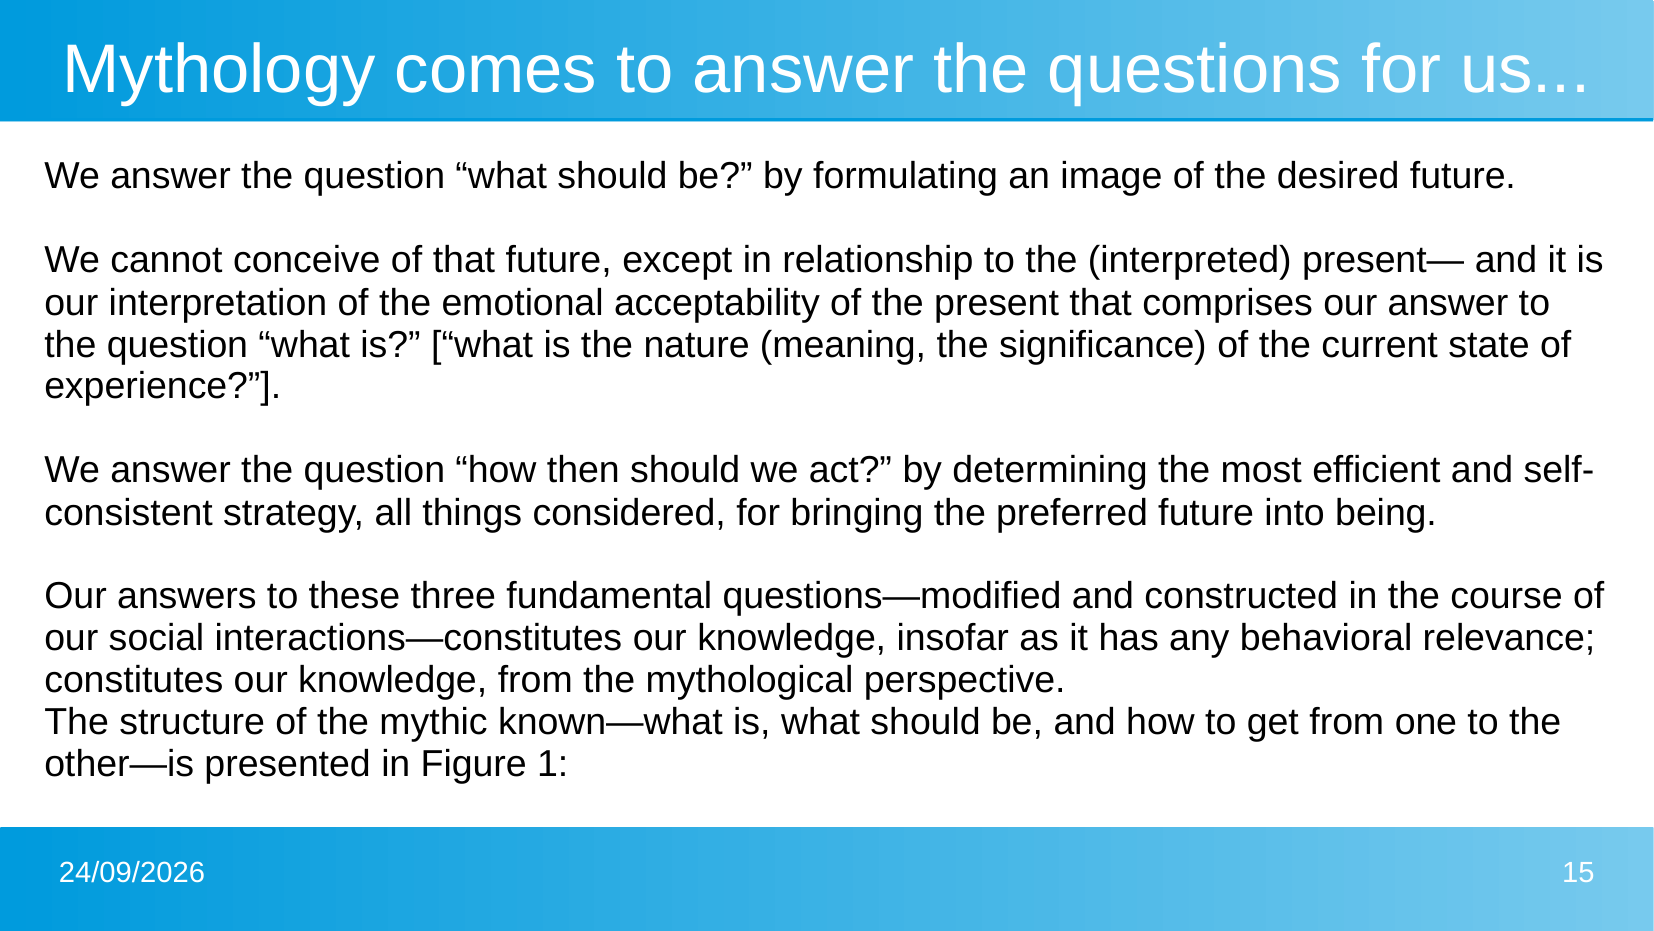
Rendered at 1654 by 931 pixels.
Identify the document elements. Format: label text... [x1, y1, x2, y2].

text_box We answer the question “what should be?” by formulating an image of the desired future. We cannot conceive of that future, except in relationship to the (interpreted) present— and it is our interpretation of the emotional acceptability of the present that comprises our answer to the question “what is?” [“what is the nature (meaning, the significance) of the current state of experience?”]. We answer the question “how then should we act?” by determining the most efficient and self-consistent strategy, all things considered, for bringing the preferred future into being. Our answers to these three fundamental questions—modified and constructed in the course of our social interactions—constitutes our knowledge, insofar as it has any behavioral relevance; constitutes our knowledge, from the mythological perspective. The structure of the mythic known—what is, what should be, and how to get from one to the other—is presented in Figure 1: [29, 147, 1625, 793]
title Mythology comes to answer the questions for us... [59, 29, 1595, 108]
